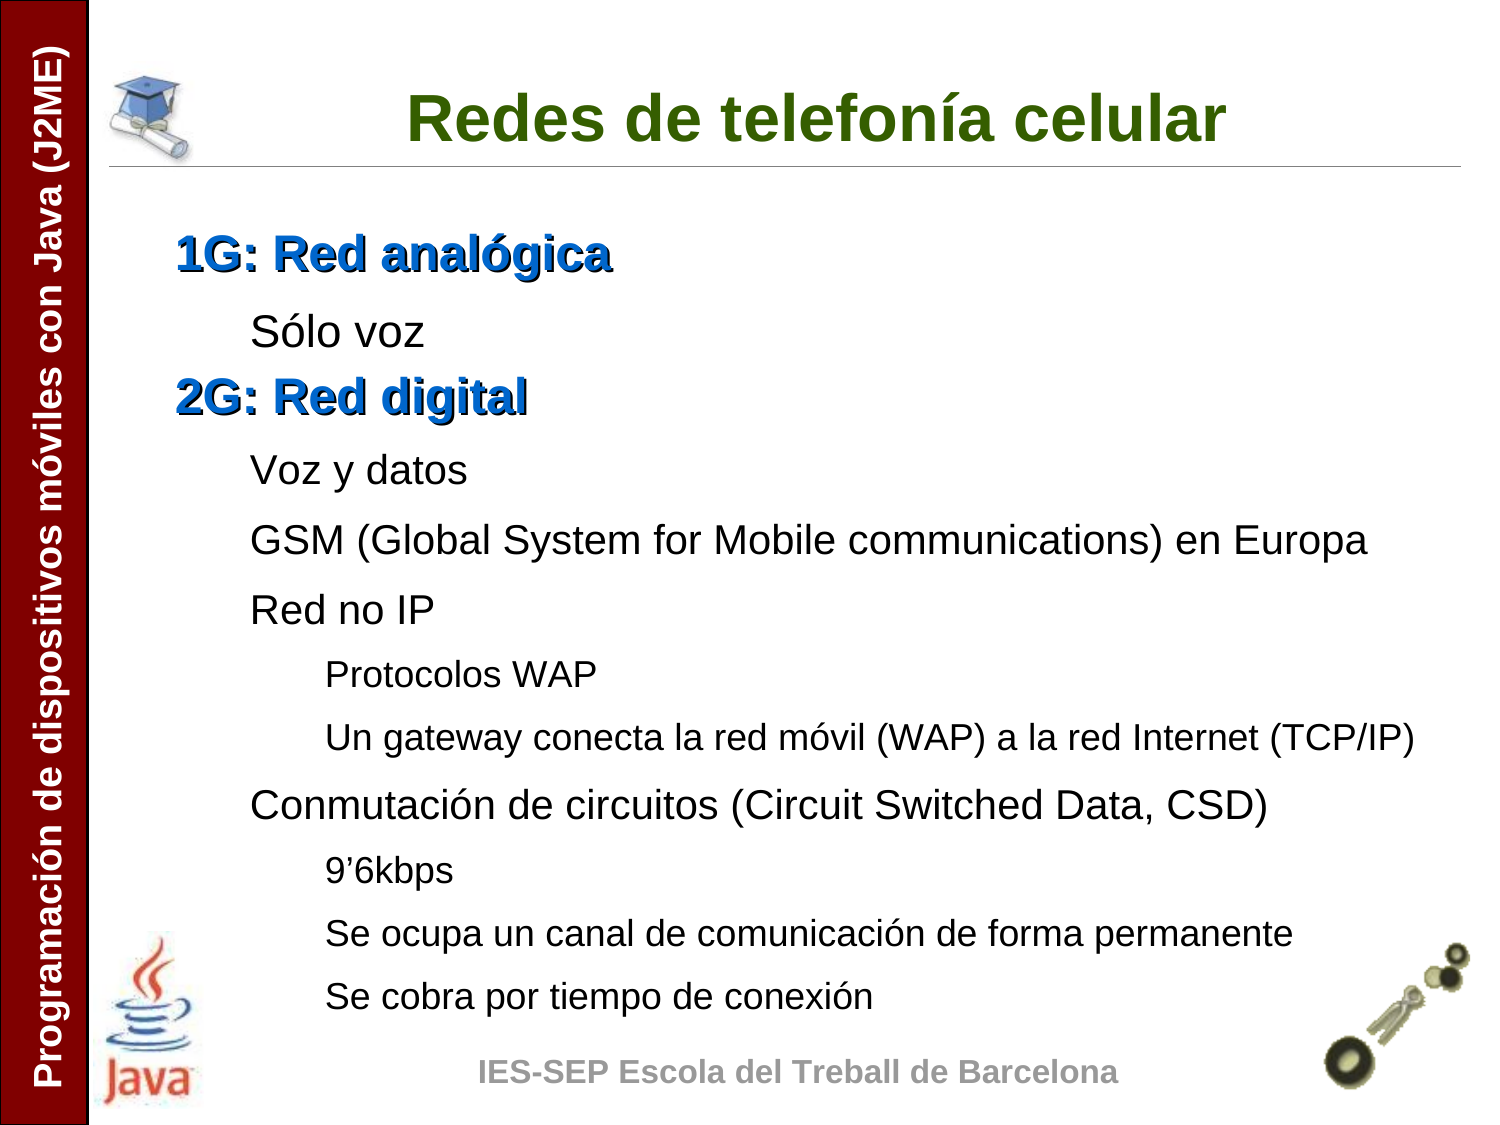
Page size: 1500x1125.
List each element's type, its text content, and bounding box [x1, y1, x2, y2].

picture [93, 61, 206, 174]
title Redes de telefonía celular [211, 75, 1424, 163]
list 1G: Red analógica Sólo voz 2G: Red digital Voz y datos GSM (Global System for Mobile communications) en Europa Red no IP Protocolos WAP Un gateway conecta la red móvil (WAP) a la red Internet (TCP/IP) Conmutación de circuitos (Circuit Switched Data, CSD) 9’6kbps Se ocupa un canal de comunicación de forma permanente Se cobra por tiempo de conexión [174, 224, 1469, 1018]
picture [93, 931, 204, 1109]
picture [1322, 939, 1471, 1094]
